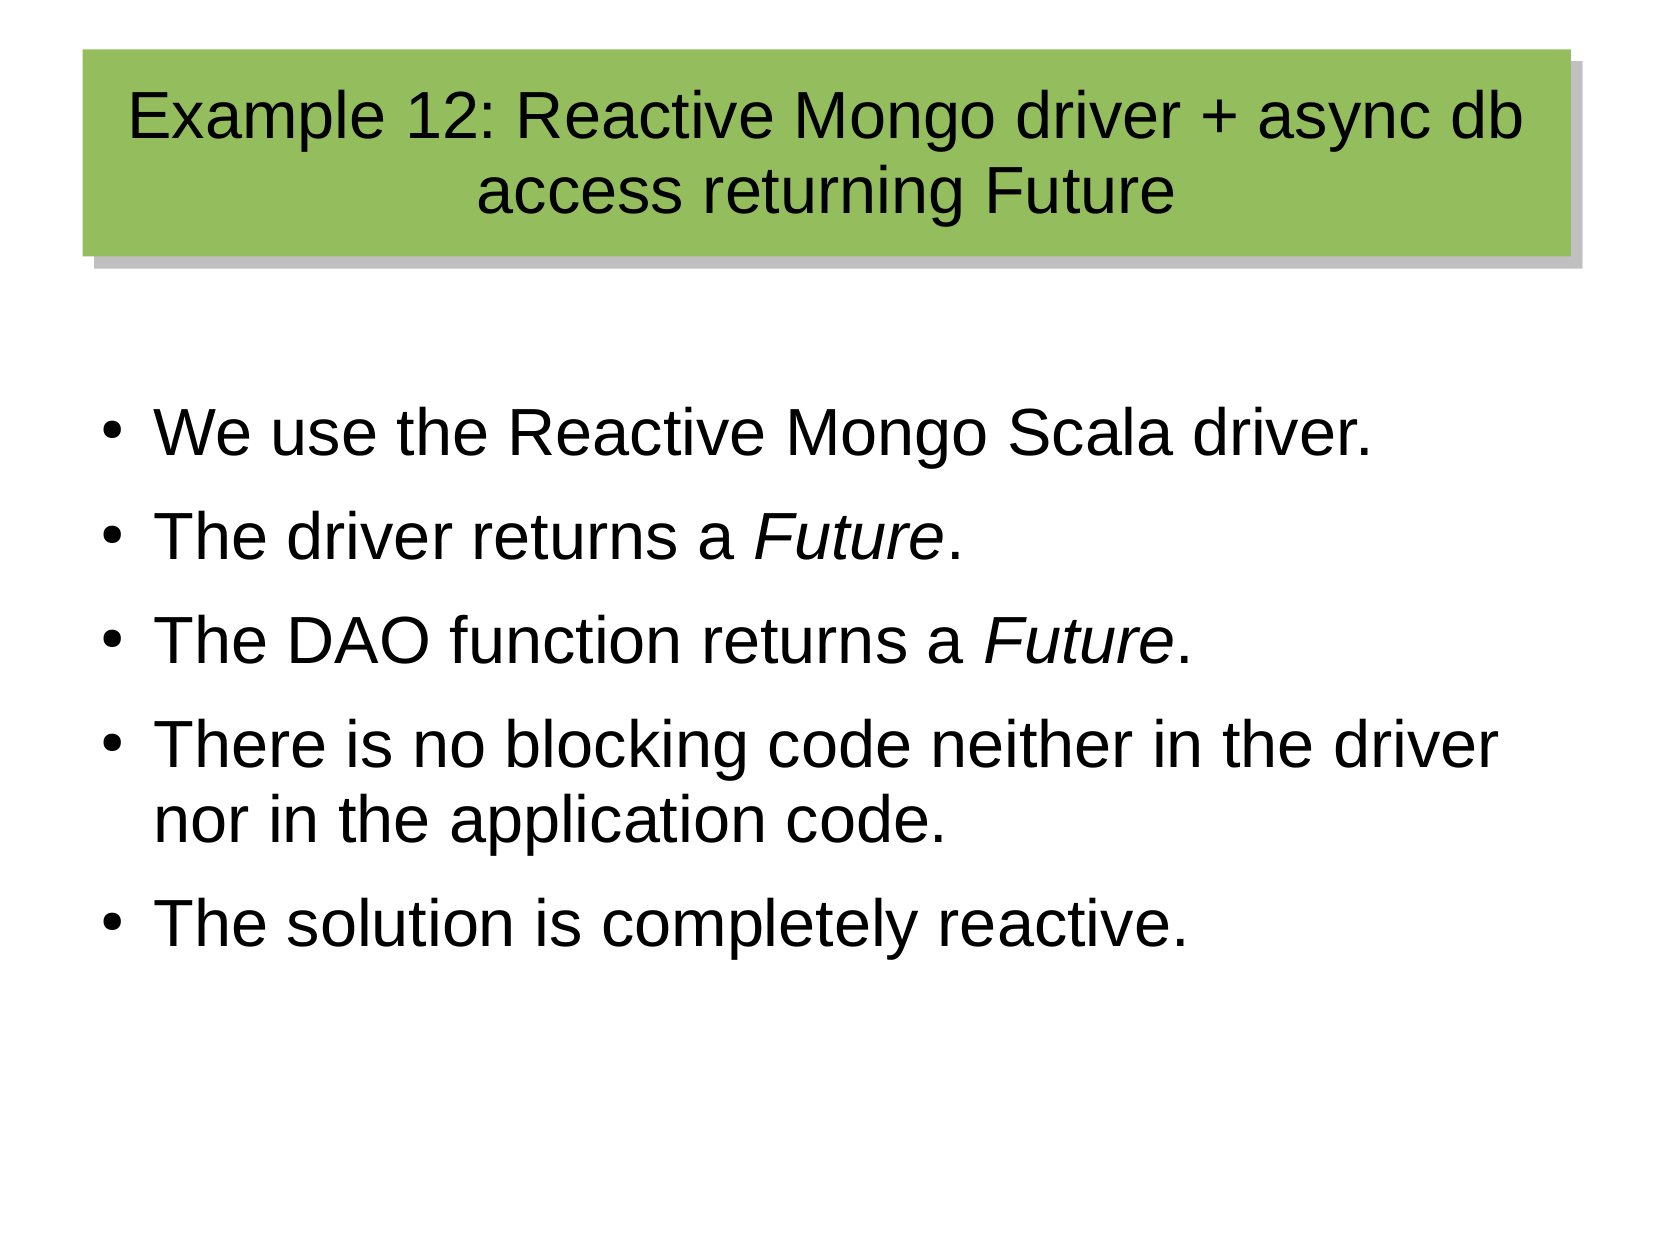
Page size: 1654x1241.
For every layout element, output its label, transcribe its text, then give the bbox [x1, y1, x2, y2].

list We use the Reactive Mongo Scala driver. The driver returns a Future. The DAO function returns a Future. There is no blocking code neither in the driver nor in the application code. The solution is completely reactive. [82, 290, 1571, 1170]
title Example 12: Reactive Mongo driver + async db access returning Future [82, 49, 1571, 257]
